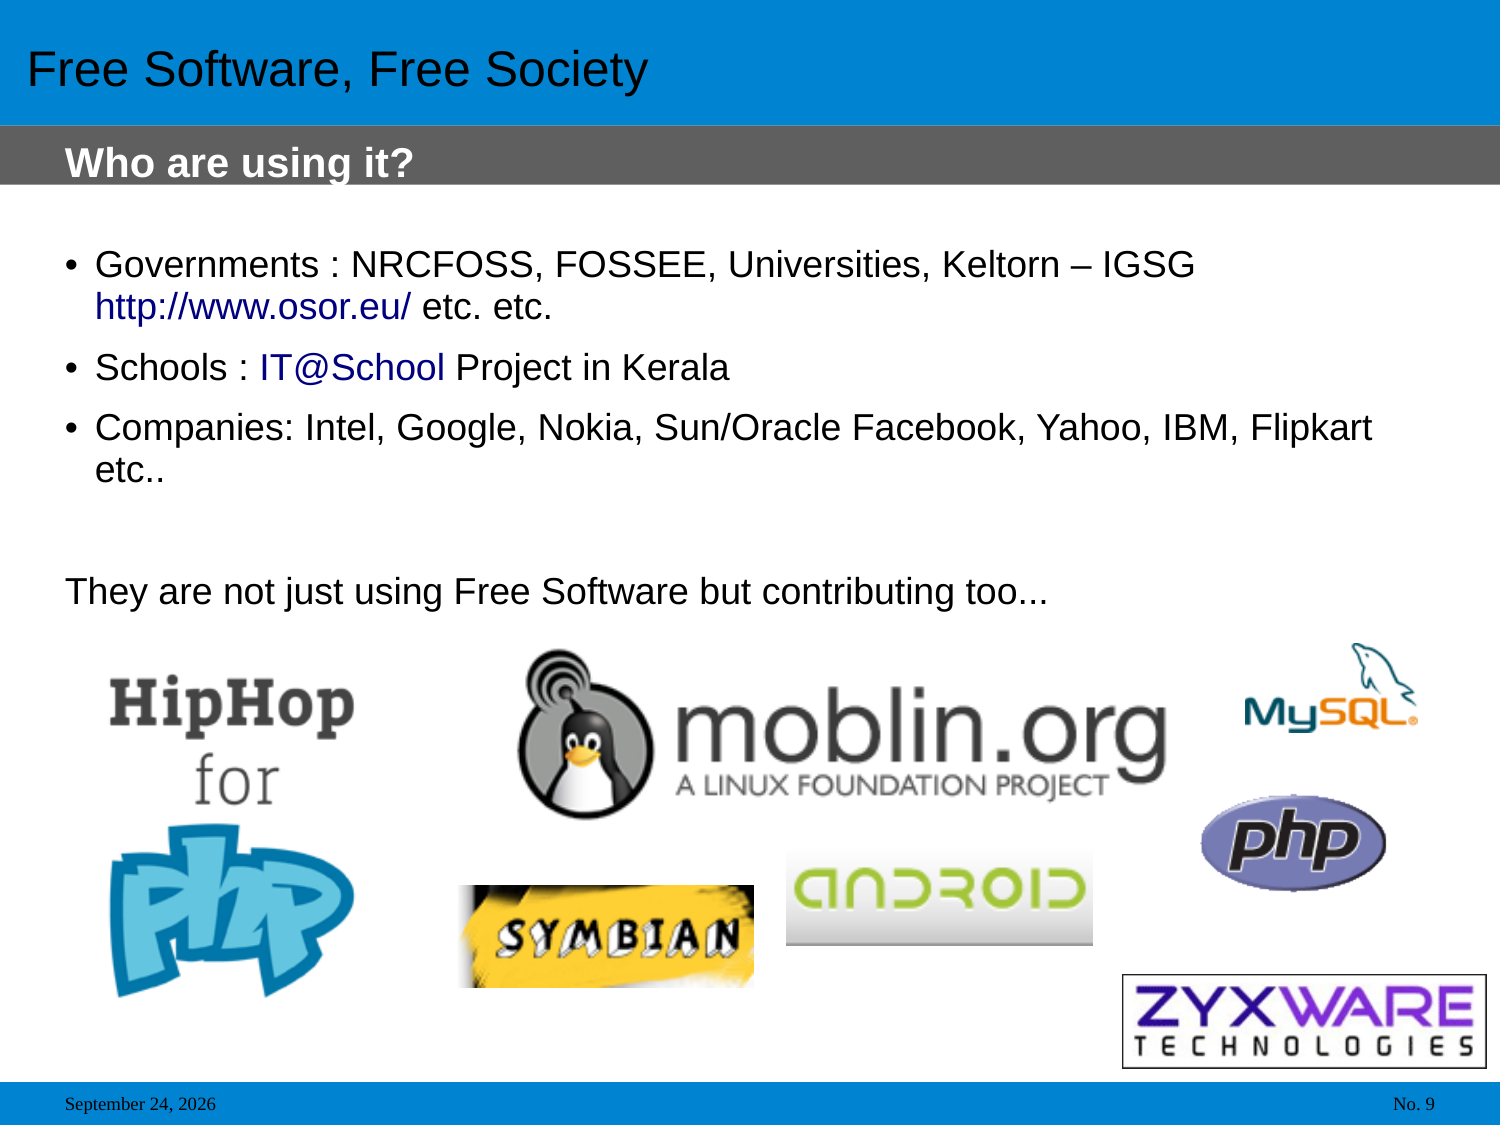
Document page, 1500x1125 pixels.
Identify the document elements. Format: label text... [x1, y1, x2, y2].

picture [472, 637, 1388, 896]
picture [1122, 974, 1487, 1069]
picture [1245, 643, 1418, 733]
picture [442, 885, 754, 988]
picture [786, 850, 1093, 946]
title Who are using it? [64, 139, 1436, 187]
picture [61, 618, 402, 1058]
list Governments : NRCFOSS, FOSSEE, Universities, Keltorn – IGSG http://www.osor.eu/ etc. etc. Schools : IT@School Project in Kerala Companies: Intel, Google, Nokia, Sun/Oracle Facebook, Yahoo, IBM, Flipkart etc.. They are not just using Free Software but contributing too... [64, 243, 1436, 972]
